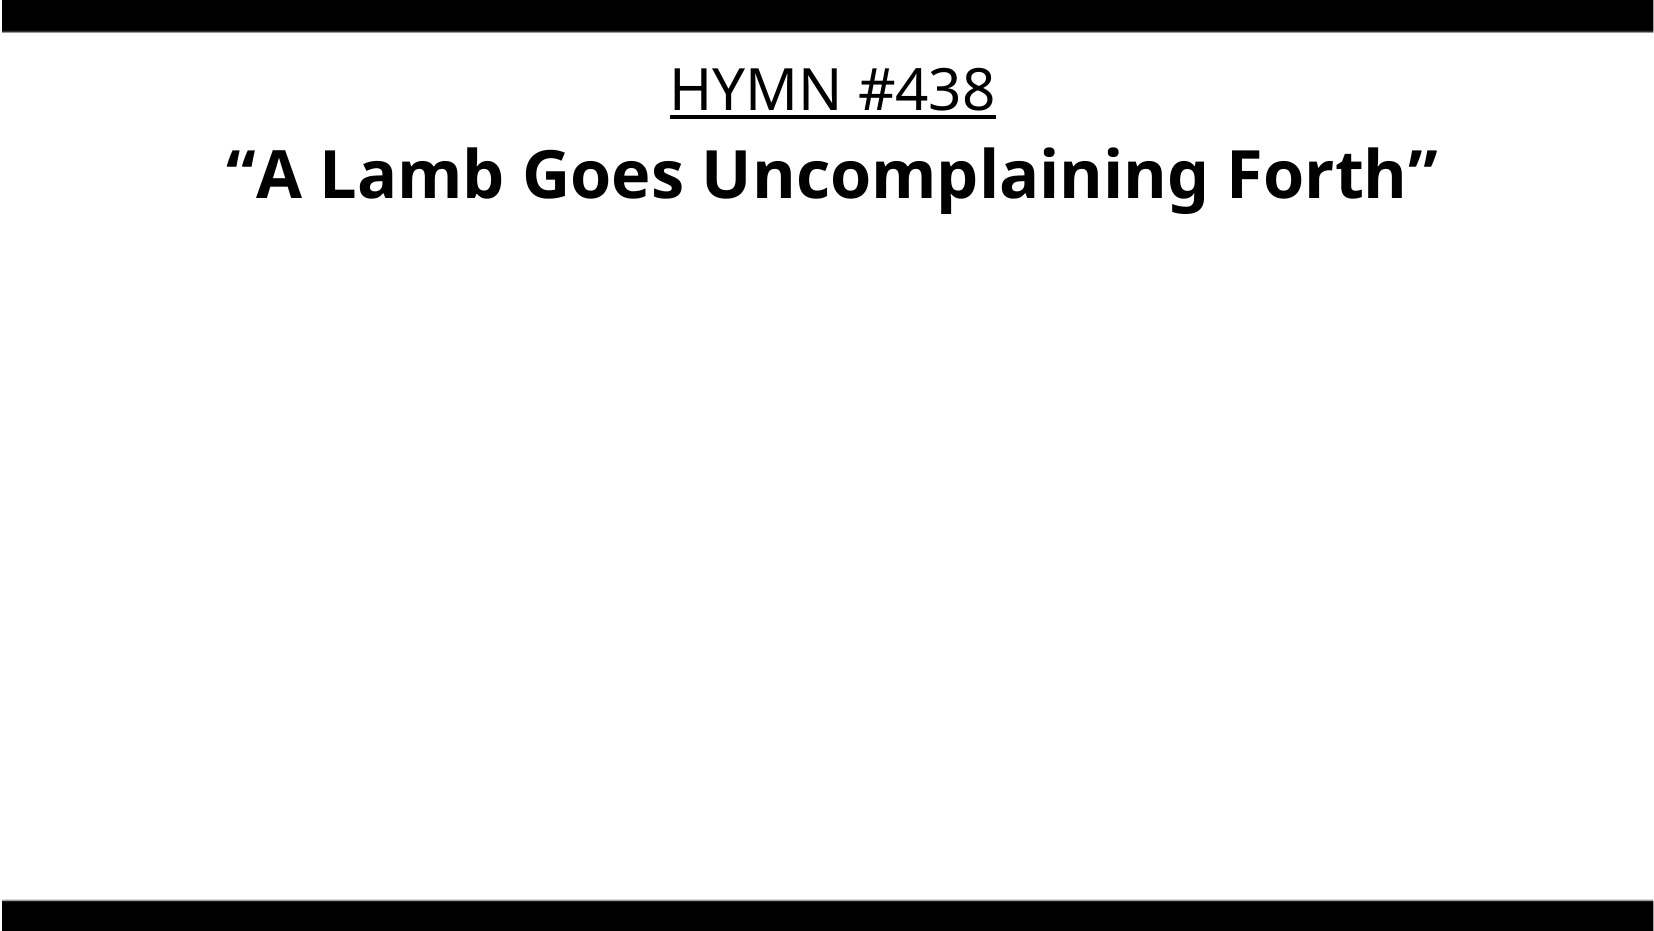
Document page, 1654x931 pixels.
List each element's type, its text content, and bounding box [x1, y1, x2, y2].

text_box HYMN #438 “A Lamb Goes Uncomplaining Forth” [60, 40, 1606, 222]
picture [2, 0, 1654, 931]
